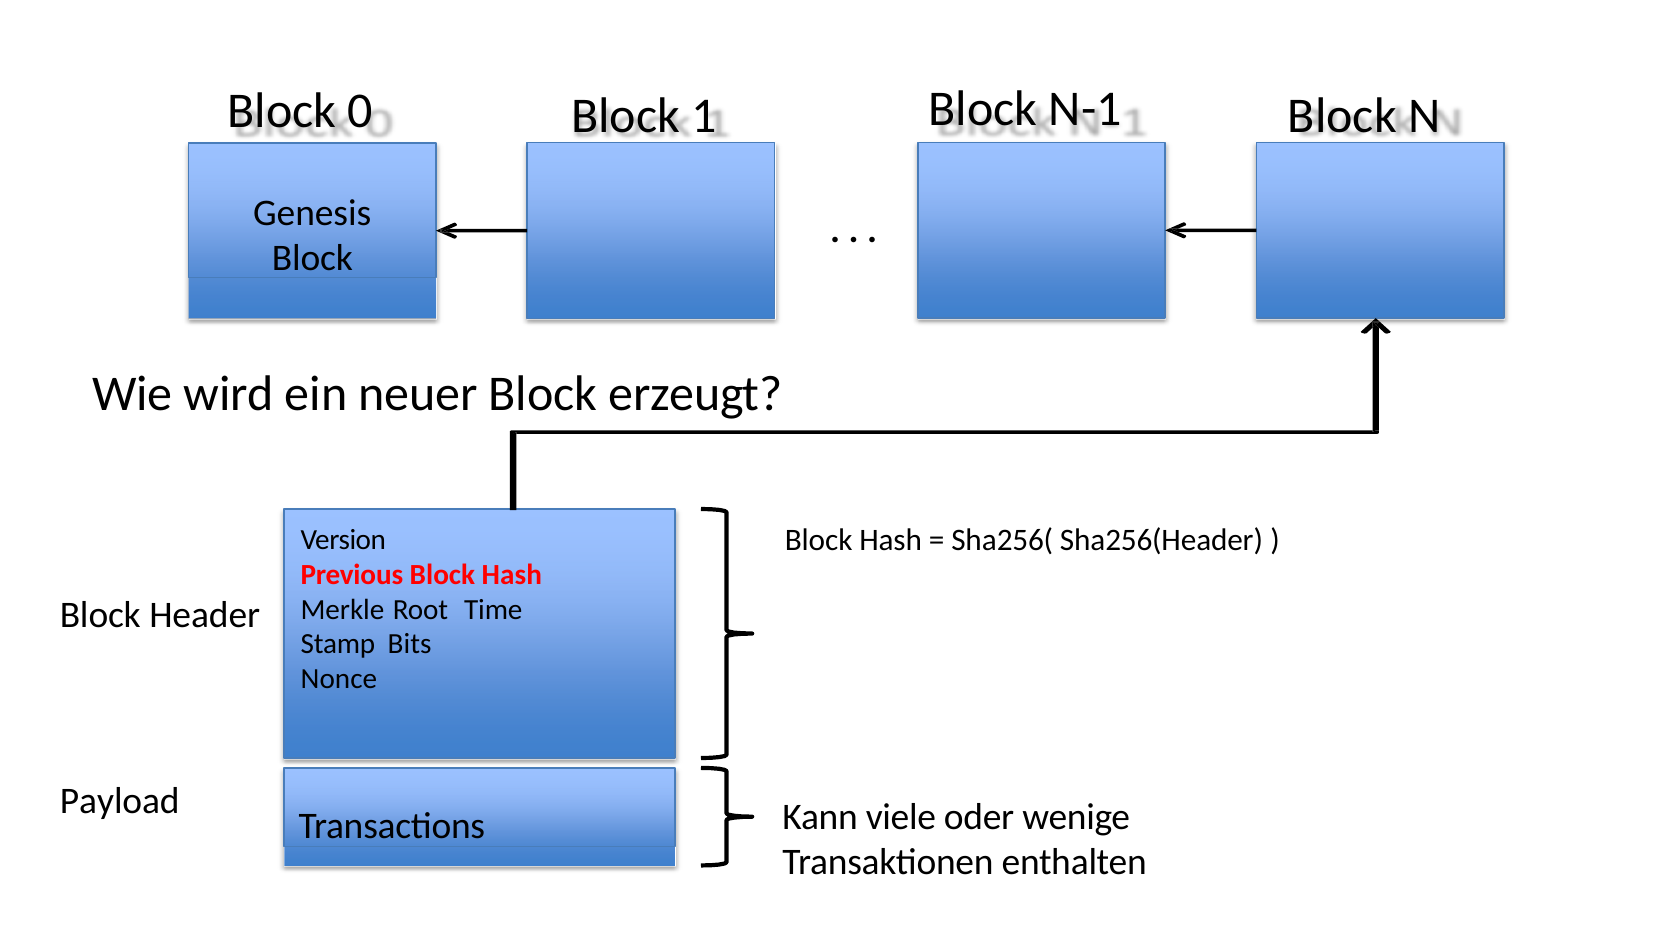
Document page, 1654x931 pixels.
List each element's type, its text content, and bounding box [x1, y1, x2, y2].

text_box [268, 78, 1517, 876]
text_box Block 1 [568, 82, 766, 143]
text_box Block Header [57, 589, 285, 636]
text_box Genesis Block [188, 142, 437, 278]
title Block 0 [106, 0, 451, 138]
text_box Wie wird ein neuer Block erzeugt? [90, 359, 828, 420]
text_box Block N [1285, 82, 1504, 143]
text_box [180, 79, 784, 359]
text_box Block Hash = Sha256( Sha256(Header) ) [782, 519, 1449, 640]
text_box Payload [57, 775, 222, 821]
text_box Block N-1 [926, 75, 1179, 136]
text_box Version Previous Block Hash Merkle Root Time Stamp Bits Nonce [298, 519, 647, 695]
text_box . . . [828, 205, 885, 251]
text_box Kann viele oder wenige Transaktionen enthalten [780, 791, 1290, 882]
text_box Transactions [284, 767, 675, 847]
